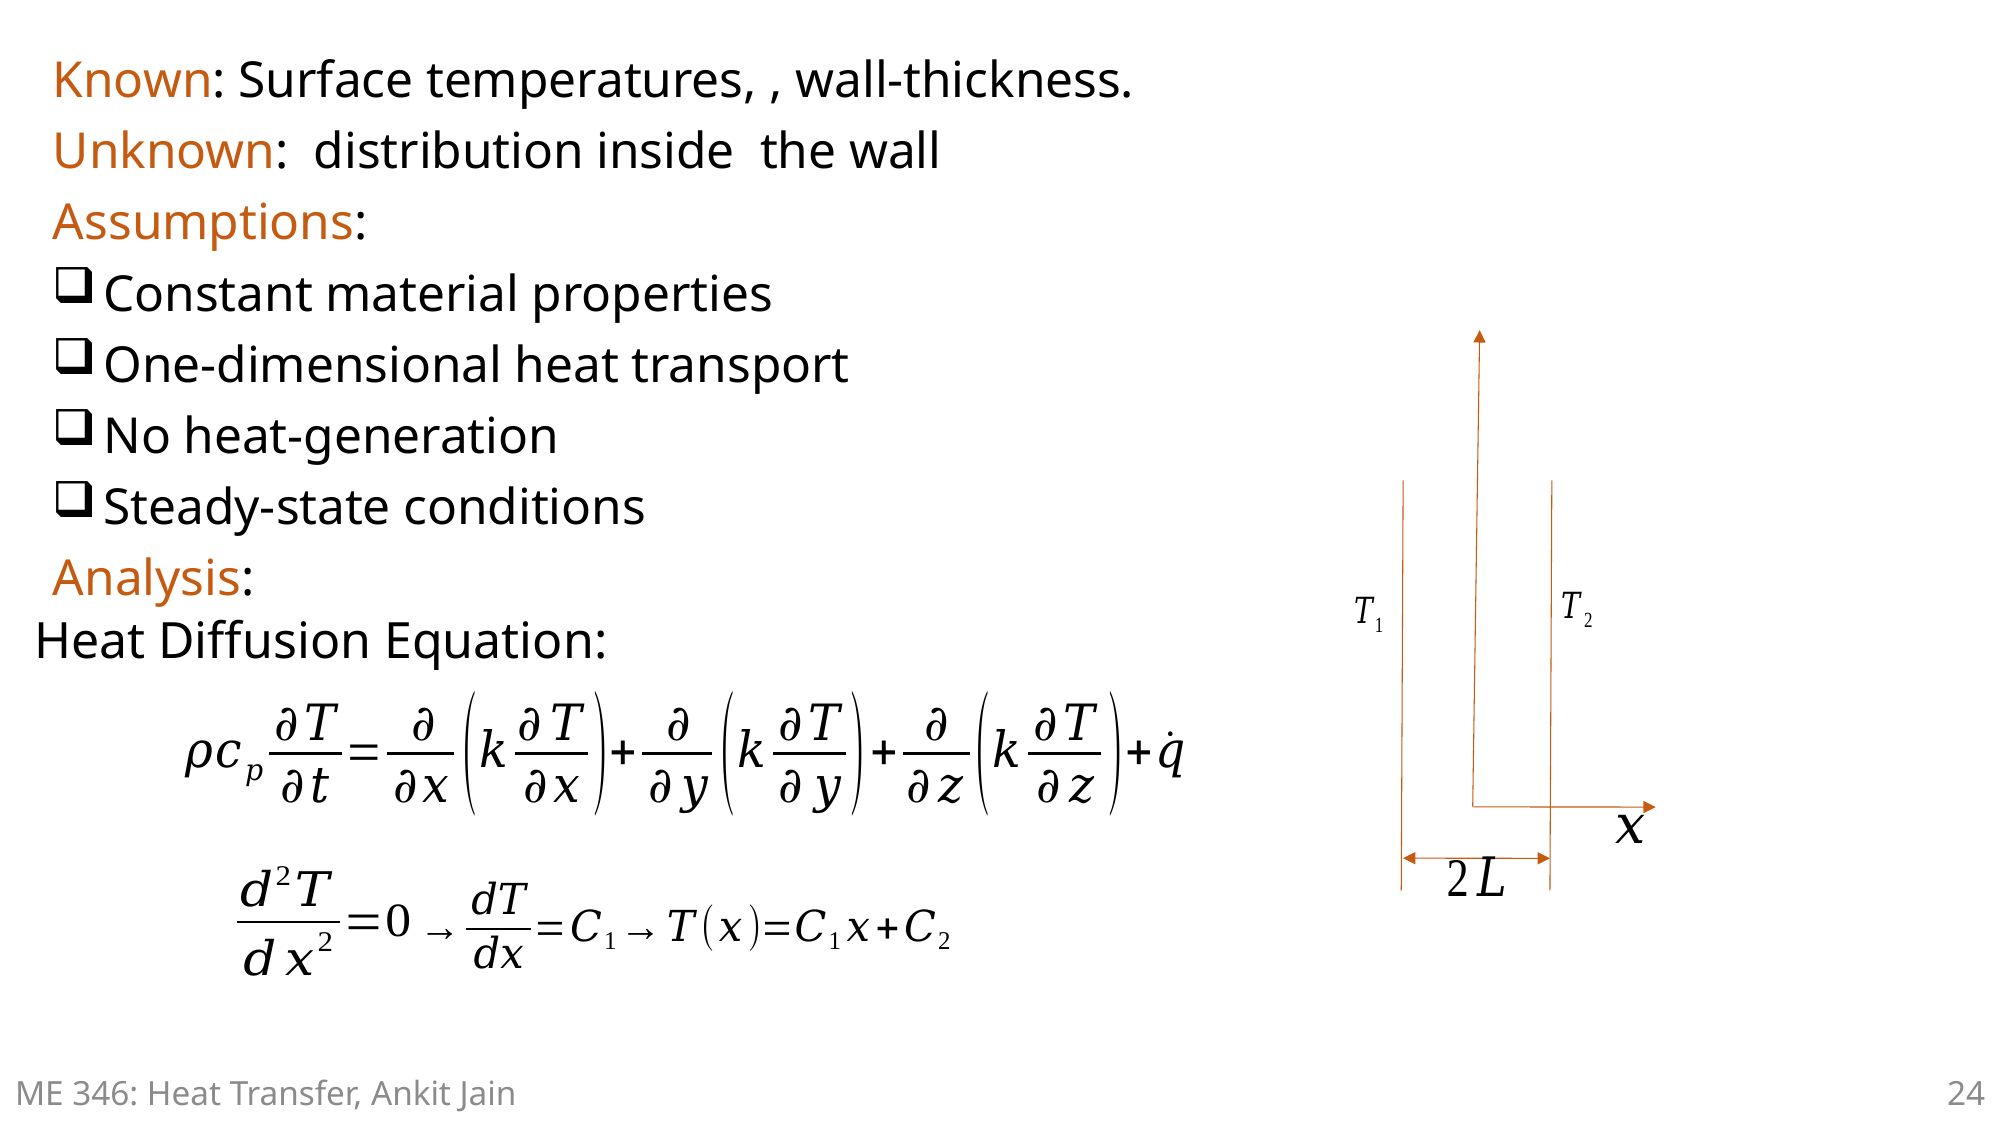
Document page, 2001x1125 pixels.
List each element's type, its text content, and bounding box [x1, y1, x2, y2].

chart [1553, 586, 1599, 632]
chart [220, 858, 959, 985]
chart [1598, 795, 1660, 857]
list Known: Surface temperatures, , wall-thickness. Unknown: distribution inside the wall Assumptions: Constant material properties One-dimensional heat transport No heat-generation Steady-state conditions Analysis: [37, 47, 1964, 614]
text_box Heat Diffusion Equation: [19, 600, 623, 676]
chart [170, 689, 1197, 821]
chart [1435, 848, 1517, 910]
chart [1347, 591, 1391, 638]
